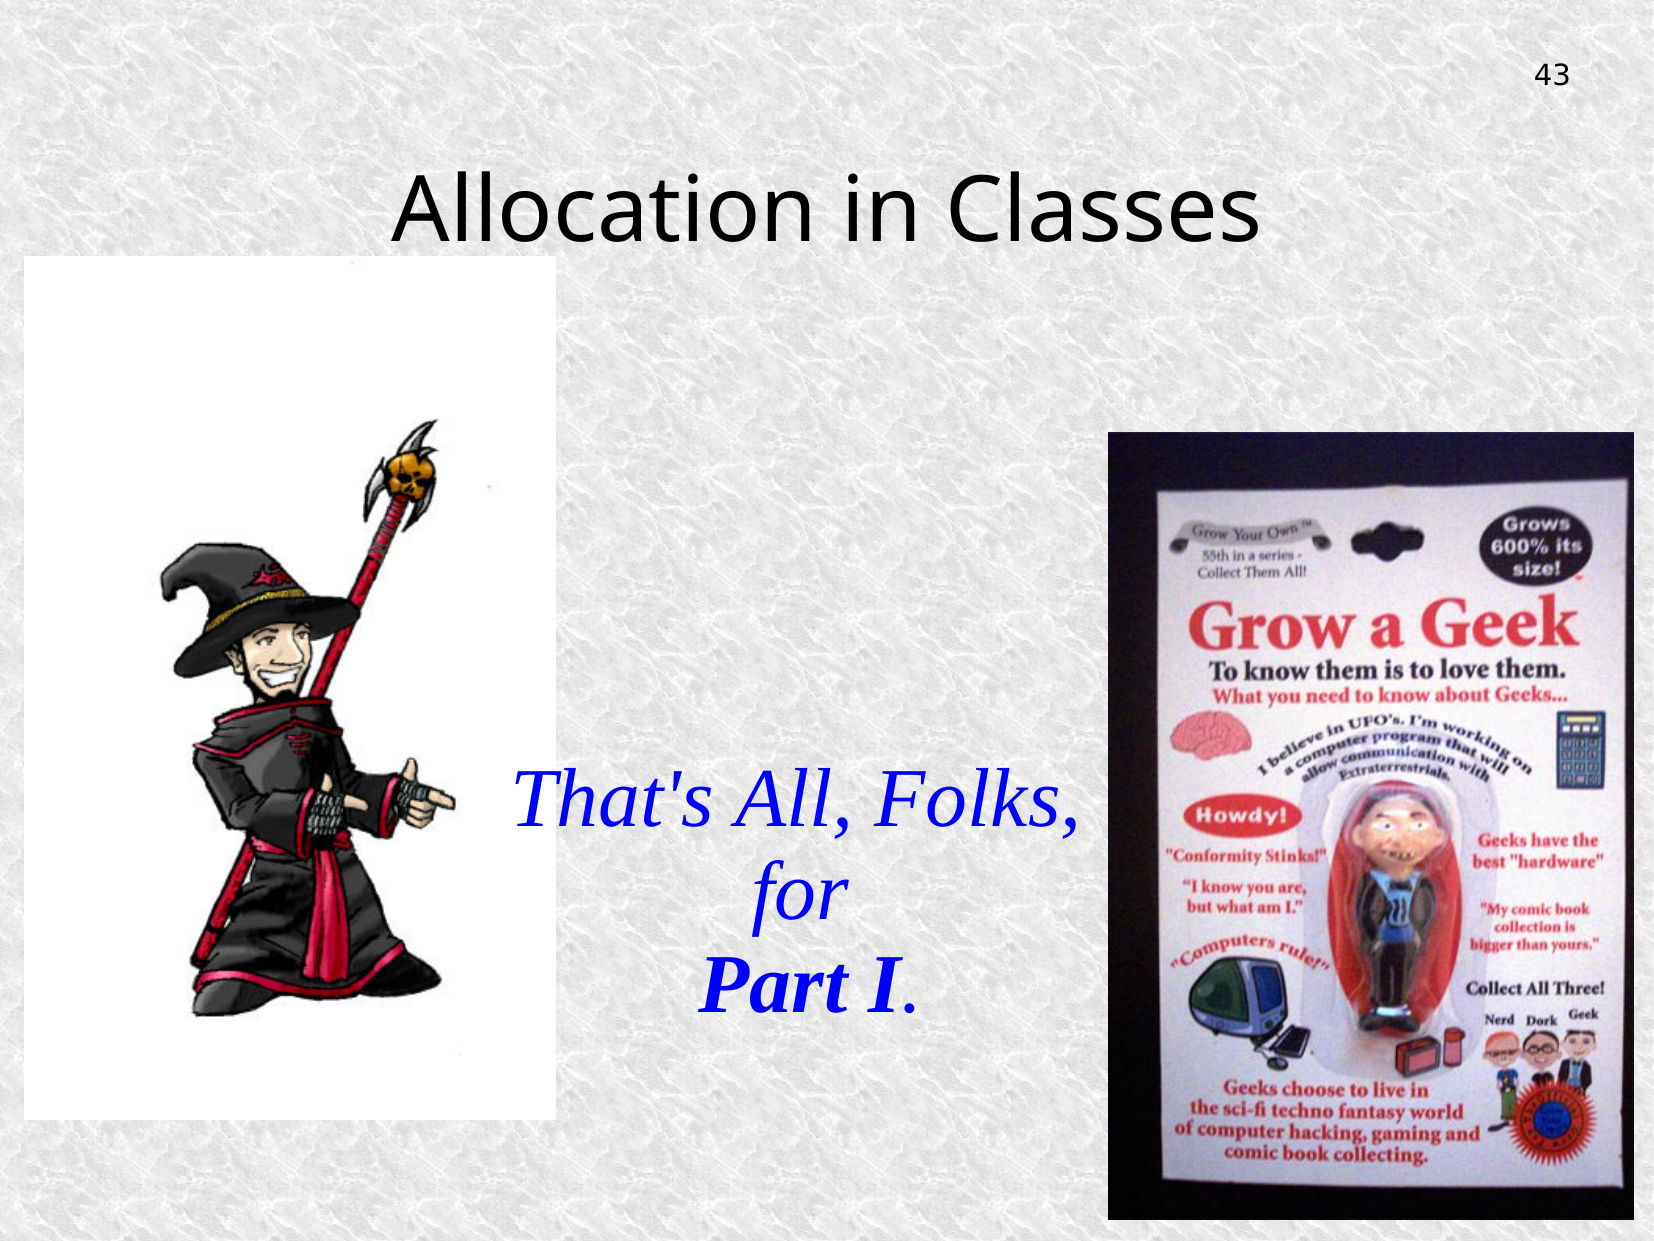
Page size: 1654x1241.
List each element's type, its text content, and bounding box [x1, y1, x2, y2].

text_box That's All, Folks, for Part I. [474, 752, 1108, 1031]
title Allocation in Classes [121, 102, 1534, 310]
picture [0, 0, 1654, 1241]
